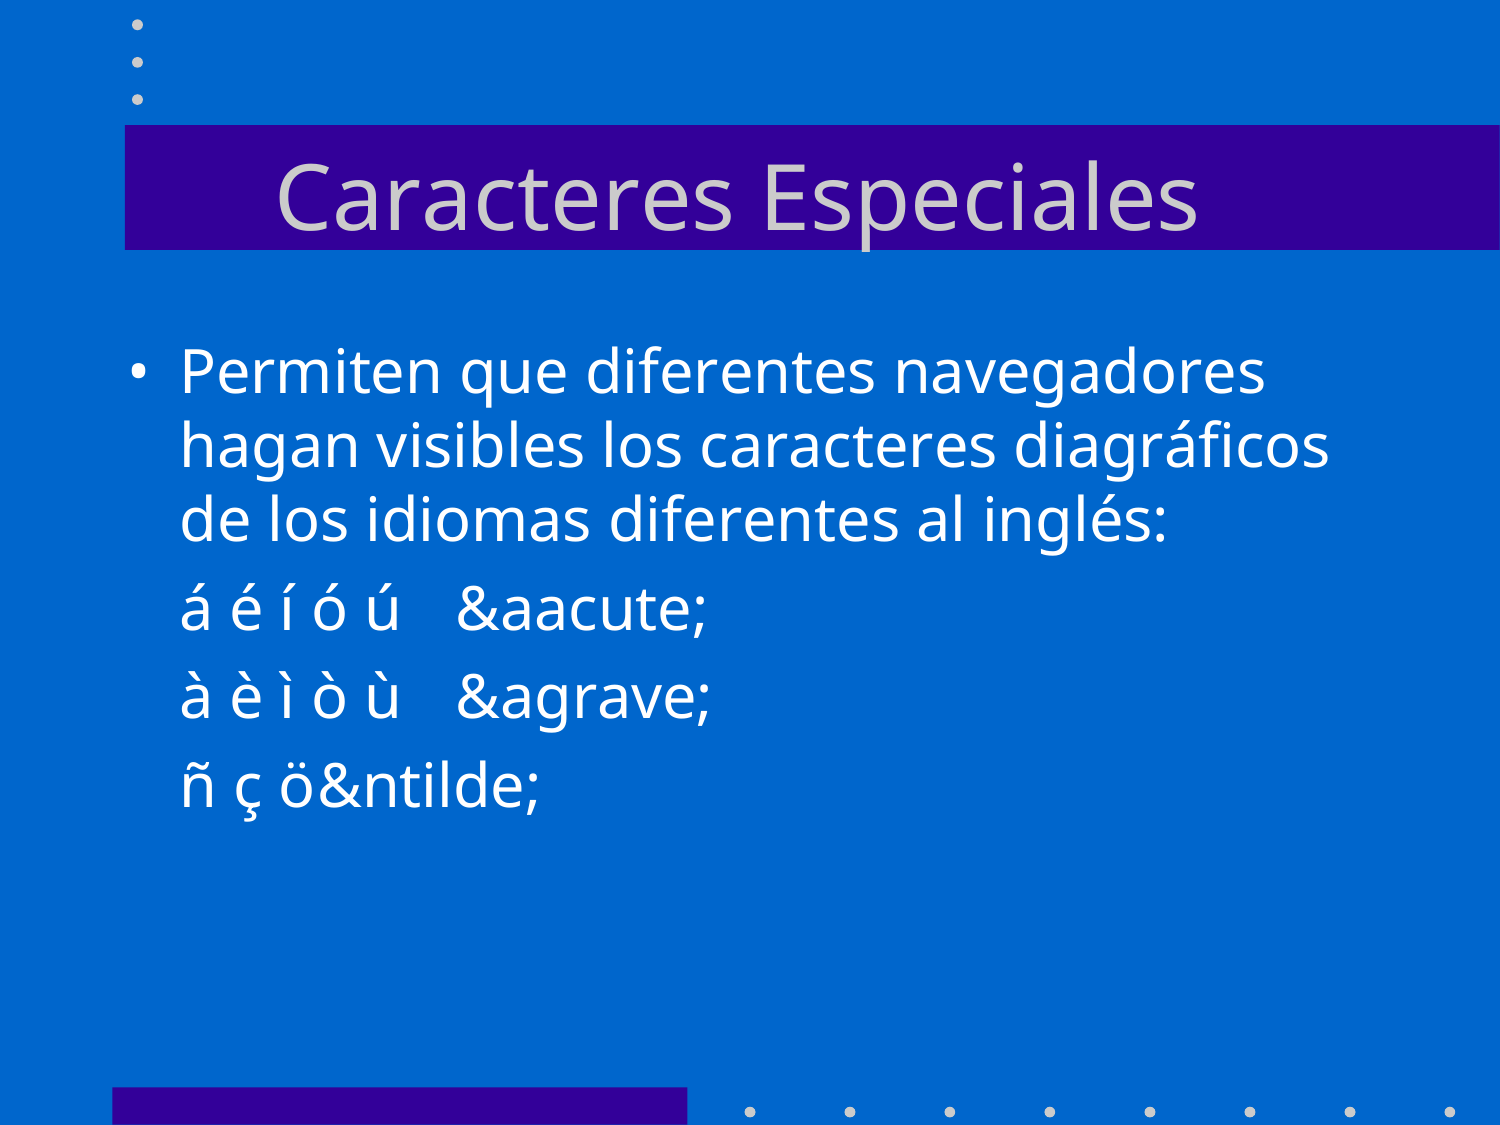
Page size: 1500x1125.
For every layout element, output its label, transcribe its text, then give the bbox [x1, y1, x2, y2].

list Permiten que diferentes navegadores hagan visibles los caracteres diagráficos de los idiomas diferentes al inglés: á é í ó ú &aacute; à è ì ò ù &agrave; ñ ç ö &ntilde; [112, 324, 1388, 1000]
title Caracteres Especiales [112, 99, 1388, 288]
